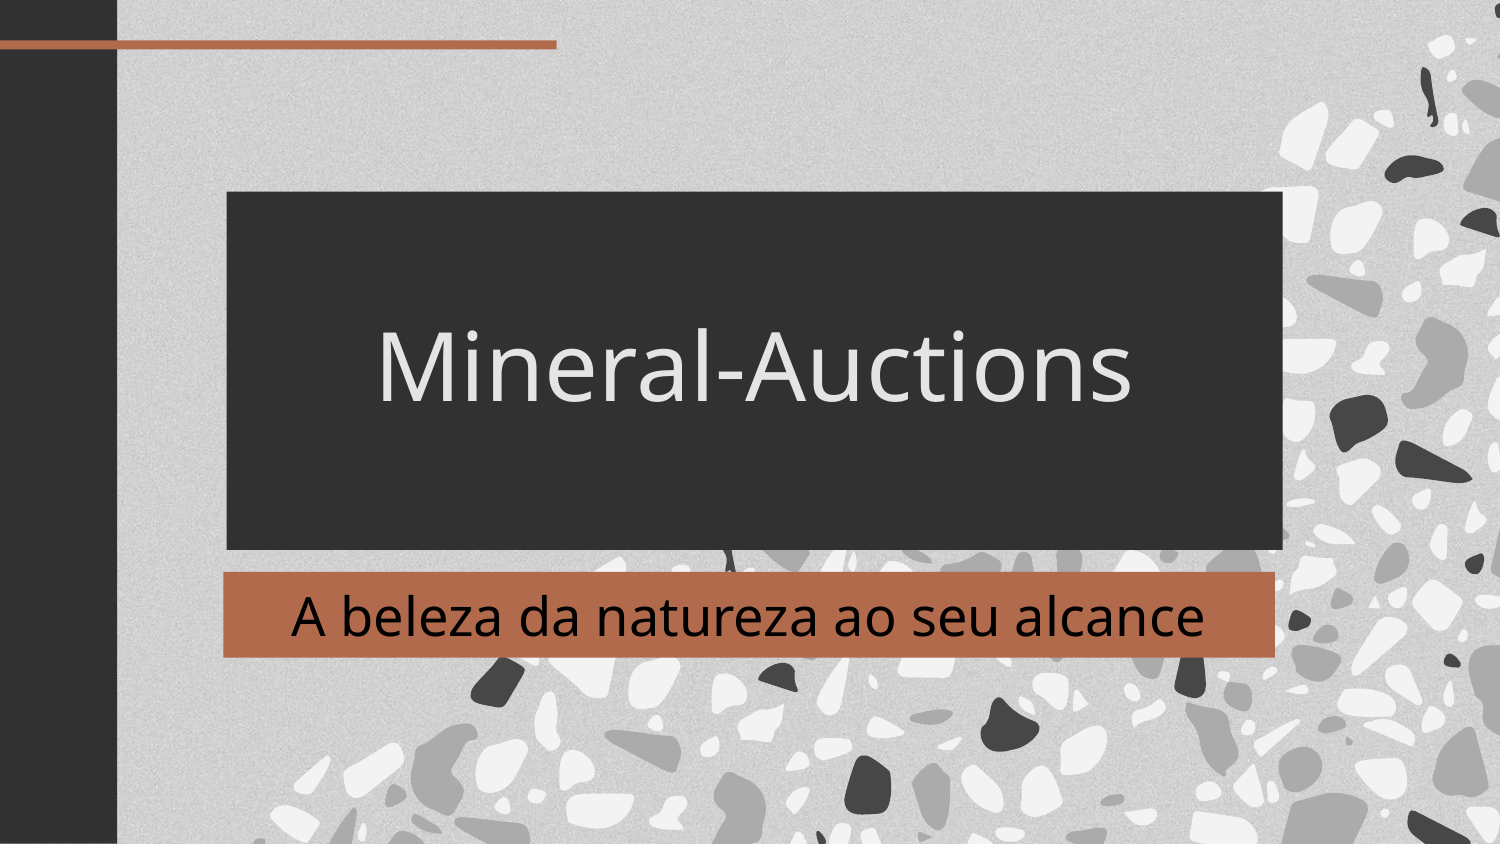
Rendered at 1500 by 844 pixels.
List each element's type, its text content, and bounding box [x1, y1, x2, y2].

picture [1491, 830, 1500, 844]
title Mineral-Auctions [226, 191, 1283, 550]
picture [118, 0, 1500, 844]
subtitle A beleza da natureza ao seu alcance [223, 571, 1275, 658]
